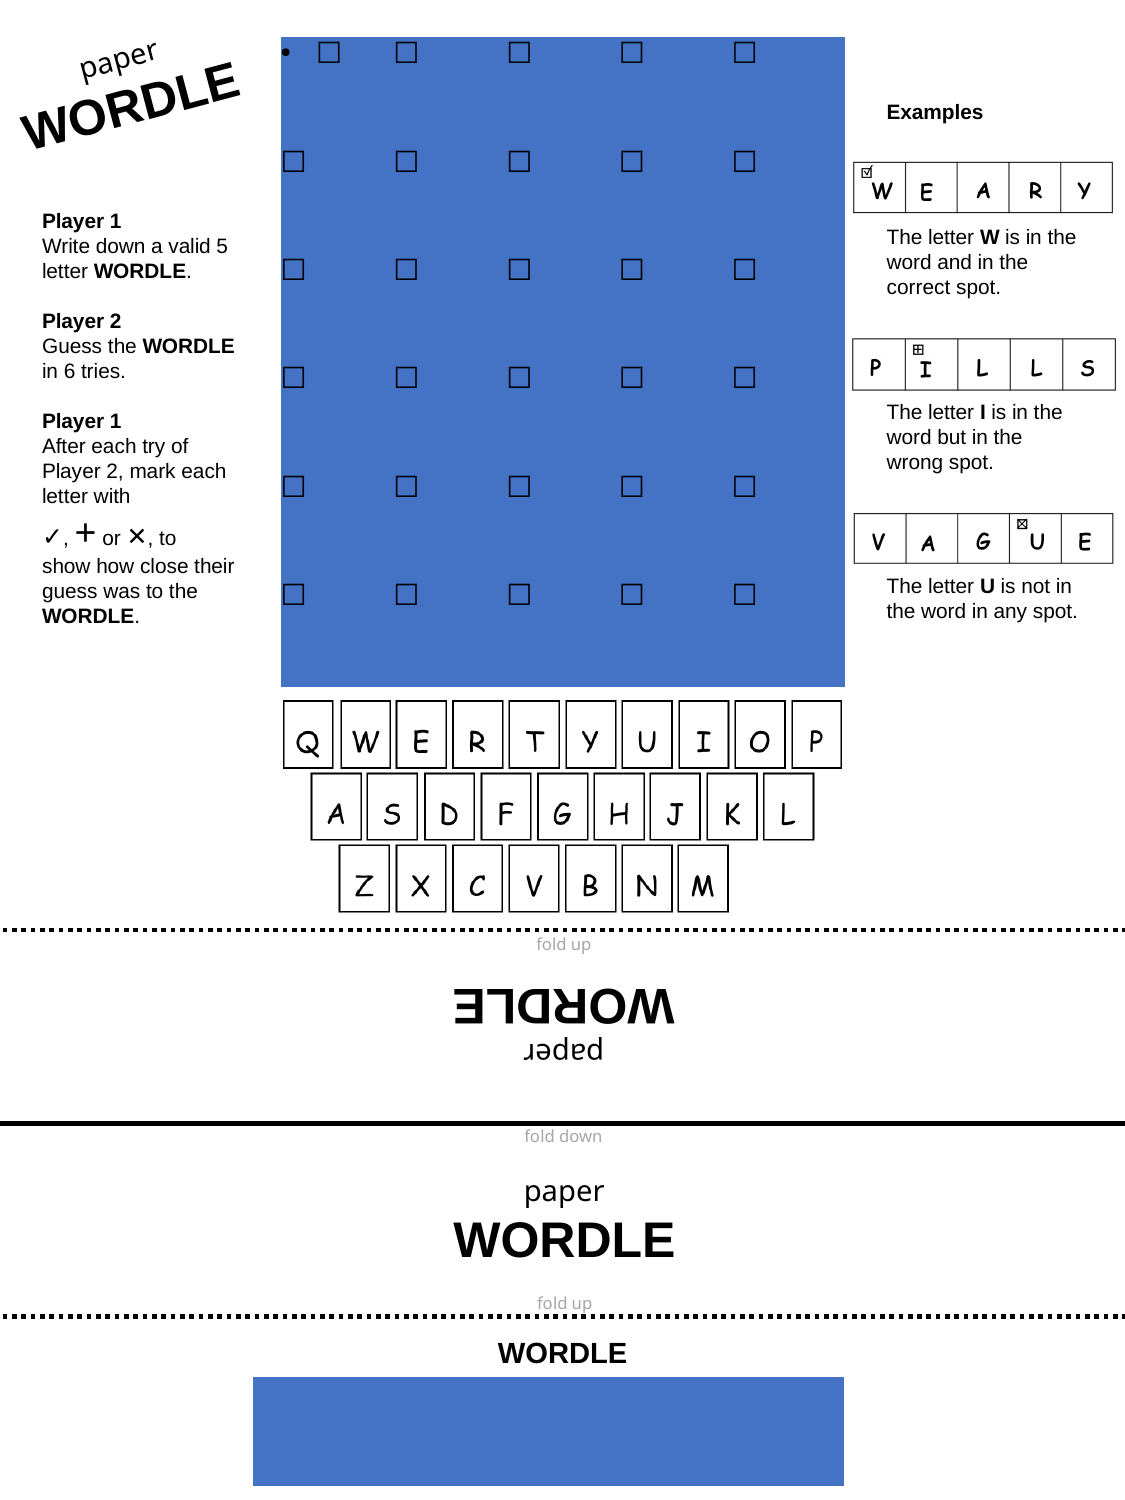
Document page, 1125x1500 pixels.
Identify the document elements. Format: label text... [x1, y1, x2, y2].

table_cell ☐ [506, 254, 619, 362]
table_cell ☐ [281, 254, 393, 362]
table_cell ☐ [393, 146, 506, 254]
table_cell ☐ [281, 362, 393, 471]
text_box paper WORDLE [0, 0, 276, 203]
text_box paper WORDLE [282, 942, 845, 1111]
text_box paper WORDLE [282, 1135, 846, 1305]
table_header ☐ [732, 37, 845, 146]
table_cell ☐ [619, 254, 732, 362]
picture [278, 700, 842, 920]
text_box WORDLE [48, 1326, 1077, 1378]
text_box Examples WEARY The letter W is in the word and in the correct spot. PILLS The letter I is in the word but in the wrong spot. VAGUE The letter U is not in the word in any spot. [872, 36, 1099, 159]
picture [852, 511, 1119, 568]
text_box Examples WEARY The letter W is in the word and in the correct spot. PILLS The letter I is in the word but in the wrong spot. VAGUE The letter U is not in the word in any spot. [872, 216, 1099, 336]
text_box Player 1 Write down a valid 5 letter WORDLE. Player 2 Guess the WORDLE in 6 tries. Player 1 After each try of Player 2, mark each letter with ✓, + or ✕, to show how close their guess was to the WORDLE. [27, 198, 254, 638]
table_cell ☐ [506, 362, 619, 471]
table_cell ☐ [732, 362, 845, 471]
text_box Examples WEARY The letter W is in the word and in the correct spot. PILLS The letter I is in the word but in the wrong spot. VAGUE The letter U is not in the word in any spot. [872, 394, 1099, 511]
table_cell ☐ [732, 471, 845, 579]
table_cell ☐ [732, 254, 845, 362]
table_cell ☐ [732, 579, 845, 687]
table_header ☐ [619, 37, 732, 146]
table_cell ☐ [619, 579, 732, 687]
table_header ☐ [281, 37, 393, 146]
table_cell ☐ [393, 362, 506, 471]
table_cell ☐ [281, 471, 393, 579]
table_cell ☐ [506, 471, 619, 579]
table_cell ☐ [281, 146, 393, 254]
text_box fold up [49, 926, 1079, 962]
table_header ☐ [393, 37, 506, 146]
table_cell ☐ [619, 362, 732, 471]
text_box fold up [50, 1285, 1080, 1321]
picture [851, 336, 1118, 394]
picture [851, 159, 1118, 216]
table_cell ☐ [506, 146, 619, 254]
table_header [608, 1378, 726, 1486]
table_cell ☐ [619, 471, 732, 579]
table_header [490, 1378, 608, 1486]
table_header [253, 1378, 372, 1486]
table_cell ☐ [619, 146, 732, 254]
table_cell ☐ [281, 579, 393, 687]
table_cell ☐ [393, 254, 506, 362]
table_cell ☐ [732, 146, 845, 254]
table_header [726, 1378, 844, 1486]
table_cell ☐ [506, 579, 619, 687]
text_box fold down [49, 1118, 1078, 1155]
table_header [372, 1378, 490, 1486]
table_cell ☐ [393, 579, 506, 687]
text_box Examples WEARY The letter W is in the word and in the correct spot. PILLS The letter I is in the word but in the wrong spot. VAGUE The letter U is not in the word in any spot. [872, 568, 1099, 686]
table_cell ☐ [393, 471, 506, 579]
table_header ☐ [506, 37, 619, 146]
